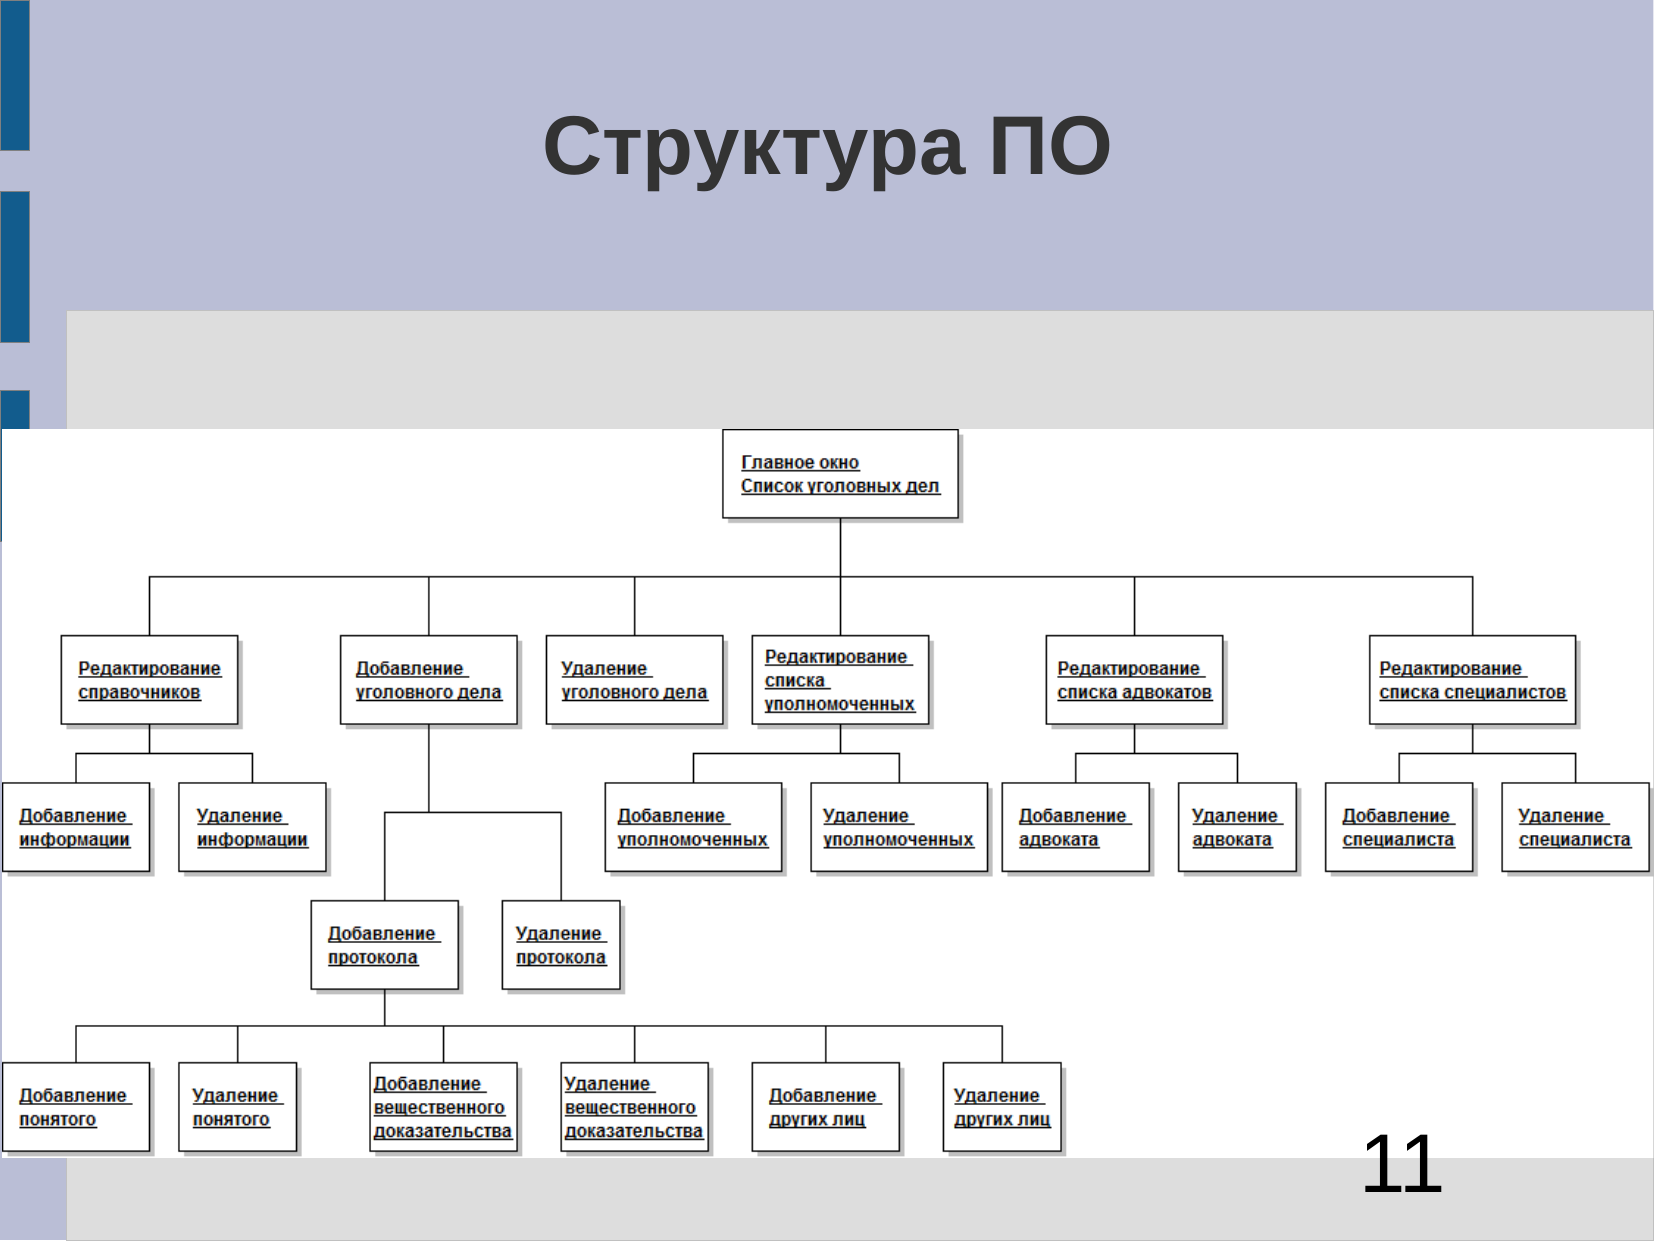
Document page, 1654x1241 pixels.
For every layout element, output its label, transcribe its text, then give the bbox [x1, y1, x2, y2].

picture [2, 429, 1654, 1158]
title Структура ПО [121, 91, 1534, 201]
text_box <номер> [1410, 1110, 1654, 1229]
